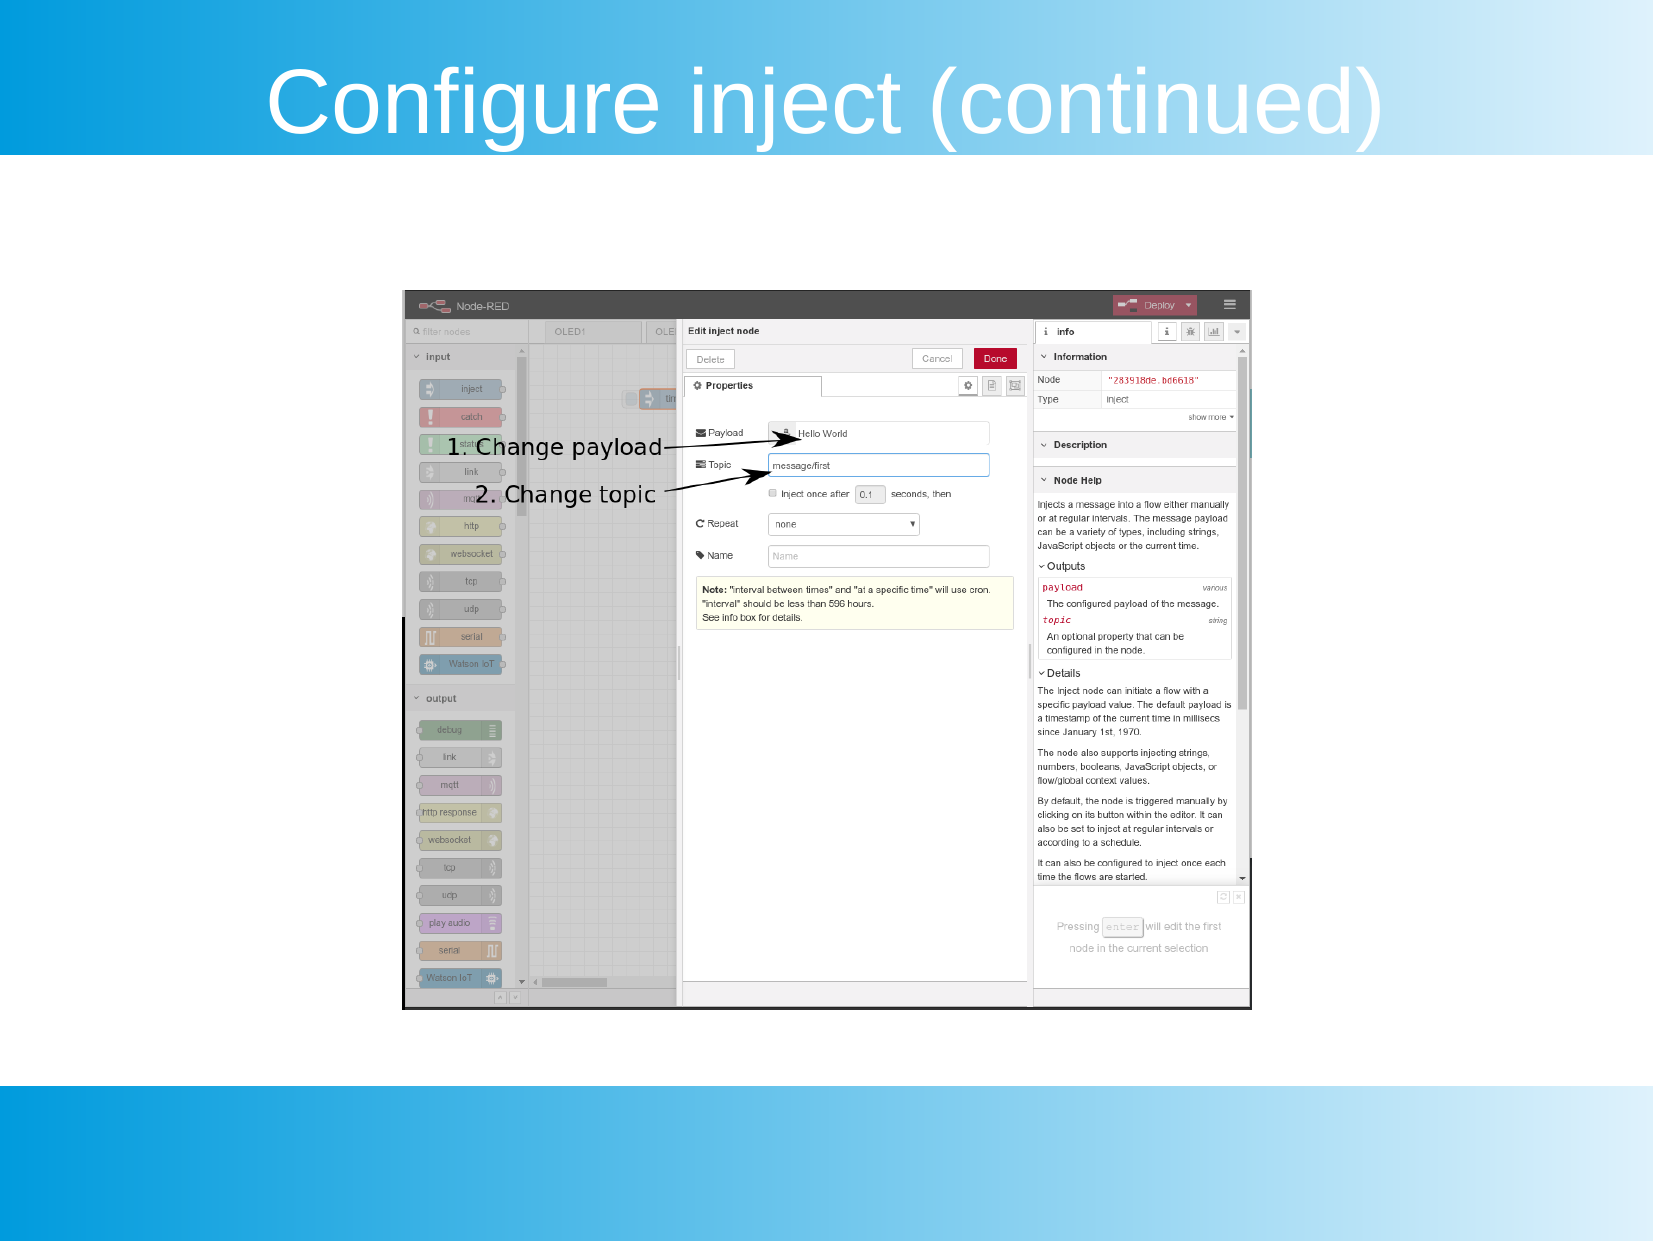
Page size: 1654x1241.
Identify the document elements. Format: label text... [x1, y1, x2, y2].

picture [402, 290, 1252, 1010]
title Configure inject (continued) [82, 49, 1571, 155]
